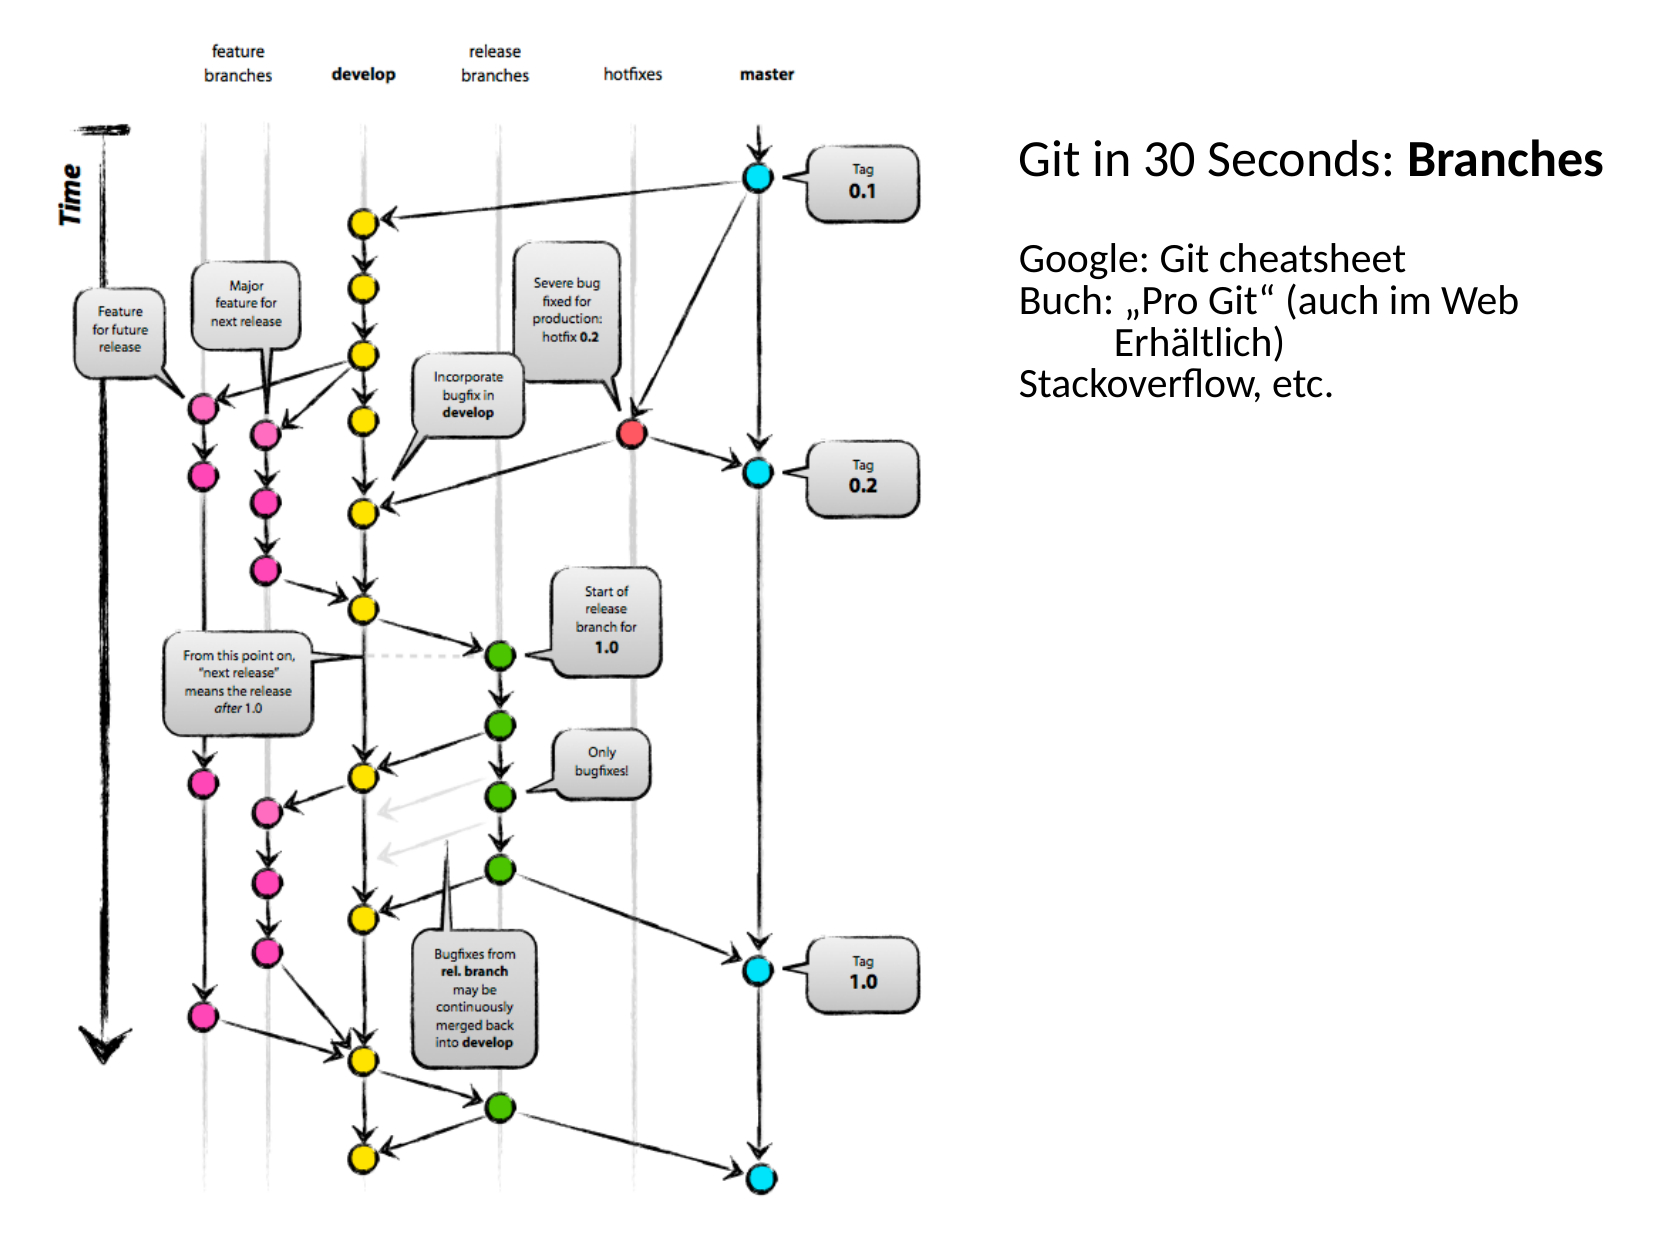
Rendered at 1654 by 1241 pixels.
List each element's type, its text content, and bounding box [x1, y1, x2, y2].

text_box Git in 30 Seconds: Branches Google: Git cheatsheet Buch: „Pro Git“ (auch im Web Erhältlich) Stackoverflow, etc. [1003, 129, 1620, 476]
picture [53, 39, 922, 1198]
